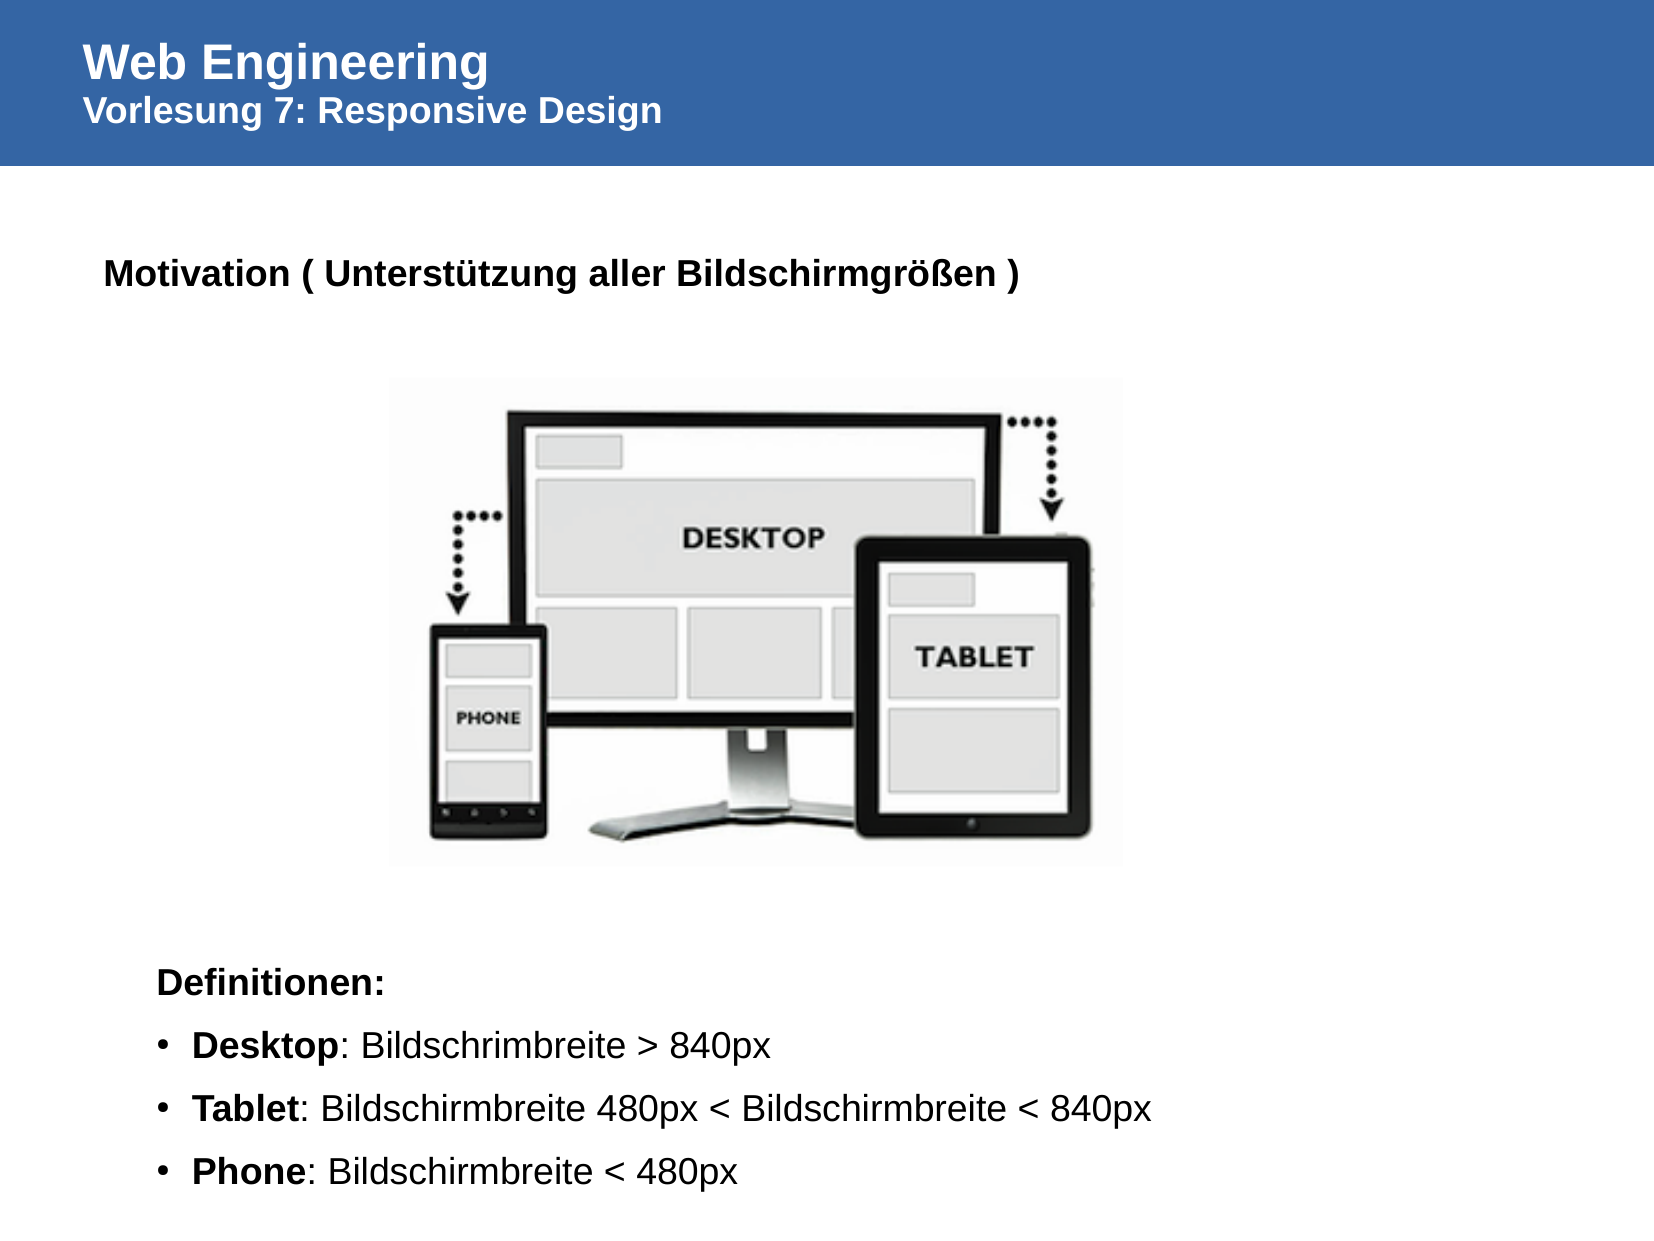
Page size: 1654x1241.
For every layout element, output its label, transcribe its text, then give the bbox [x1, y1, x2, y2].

text_box Definitionen: Desktop: Bildschrimbreite > 840px Tablet: Bildschirmbreite 480px < Bildschirmbreite < 840px Phone: Bildschirmbreite < 480px [141, 933, 1178, 1200]
picture [389, 372, 1123, 871]
text_box Motivation ( Unterstützung aller Bildschirmgrößen ) [88, 224, 1595, 355]
title Web Engineering Vorlesung 7: Responsive Design [82, 0, 1571, 166]
